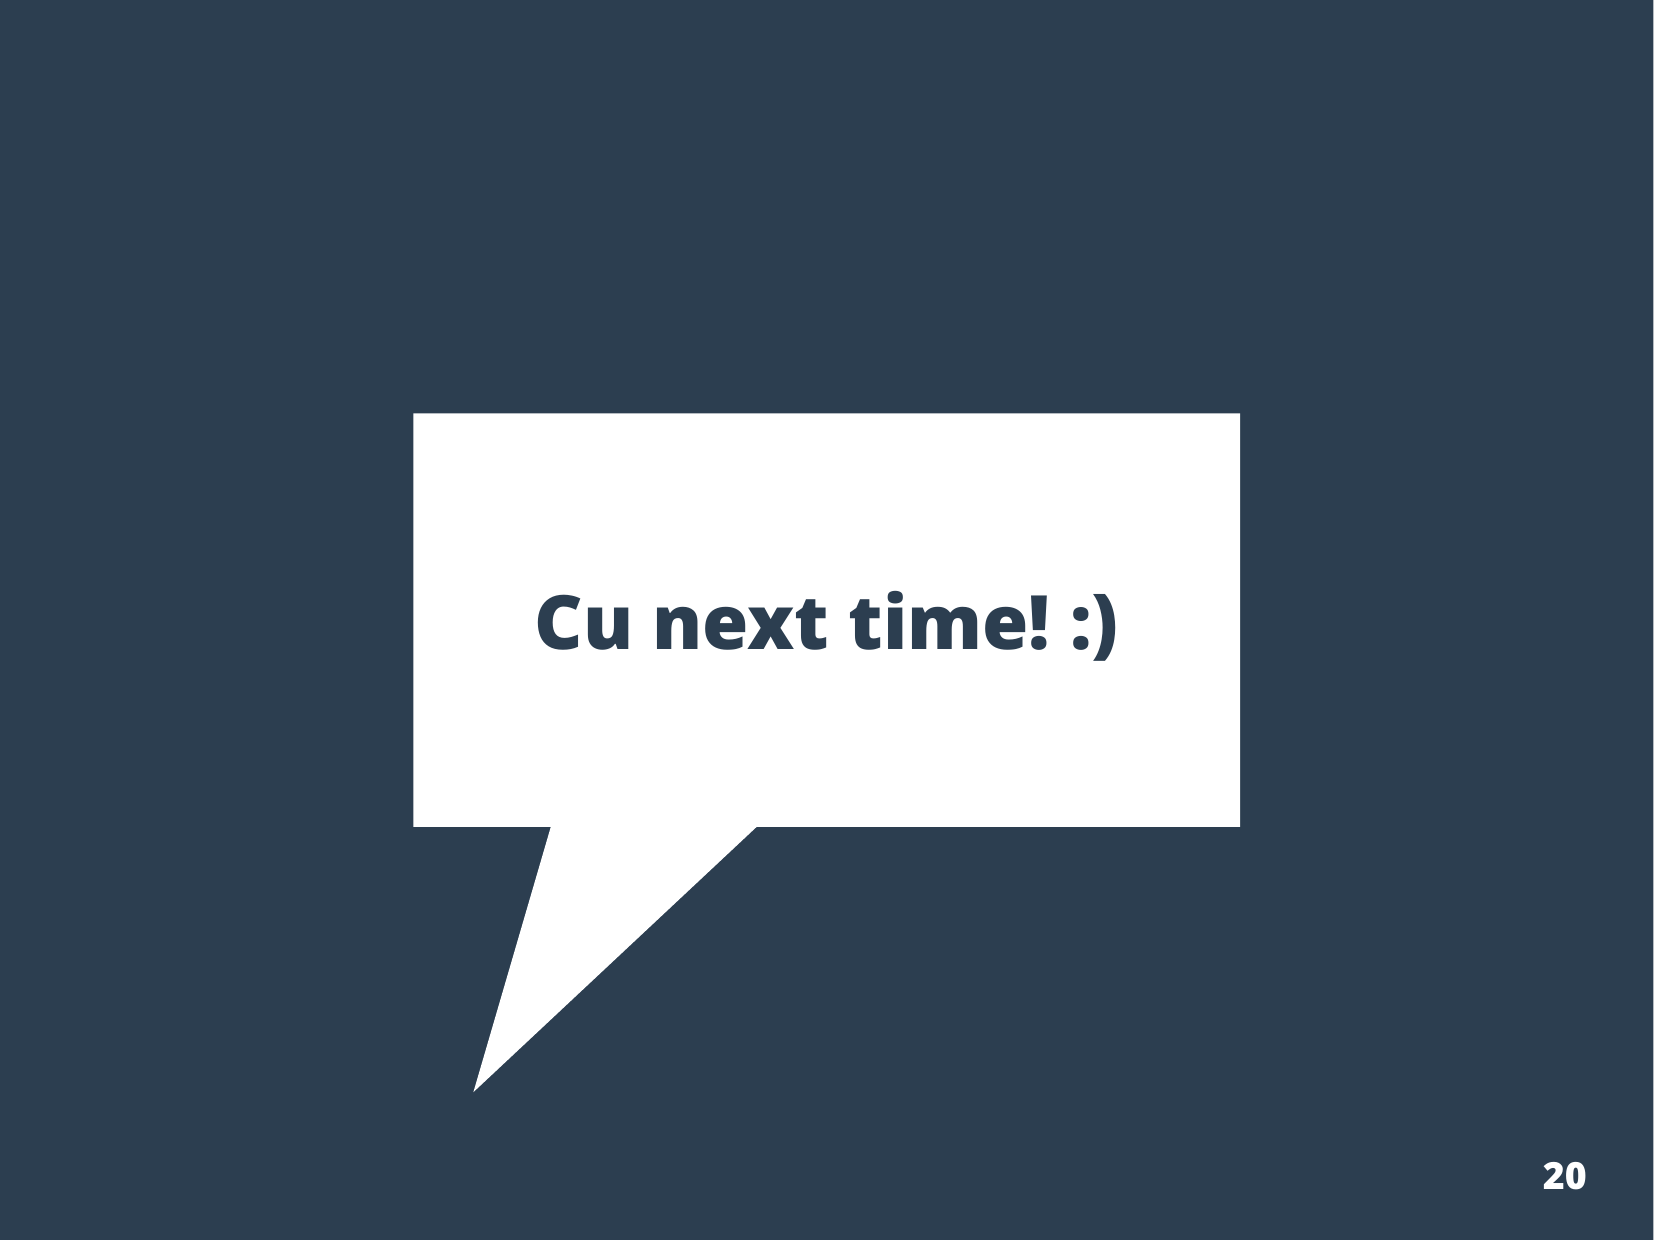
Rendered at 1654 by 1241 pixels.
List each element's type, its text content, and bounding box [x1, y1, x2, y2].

title Cu next time! :) [442, 442, 1211, 798]
